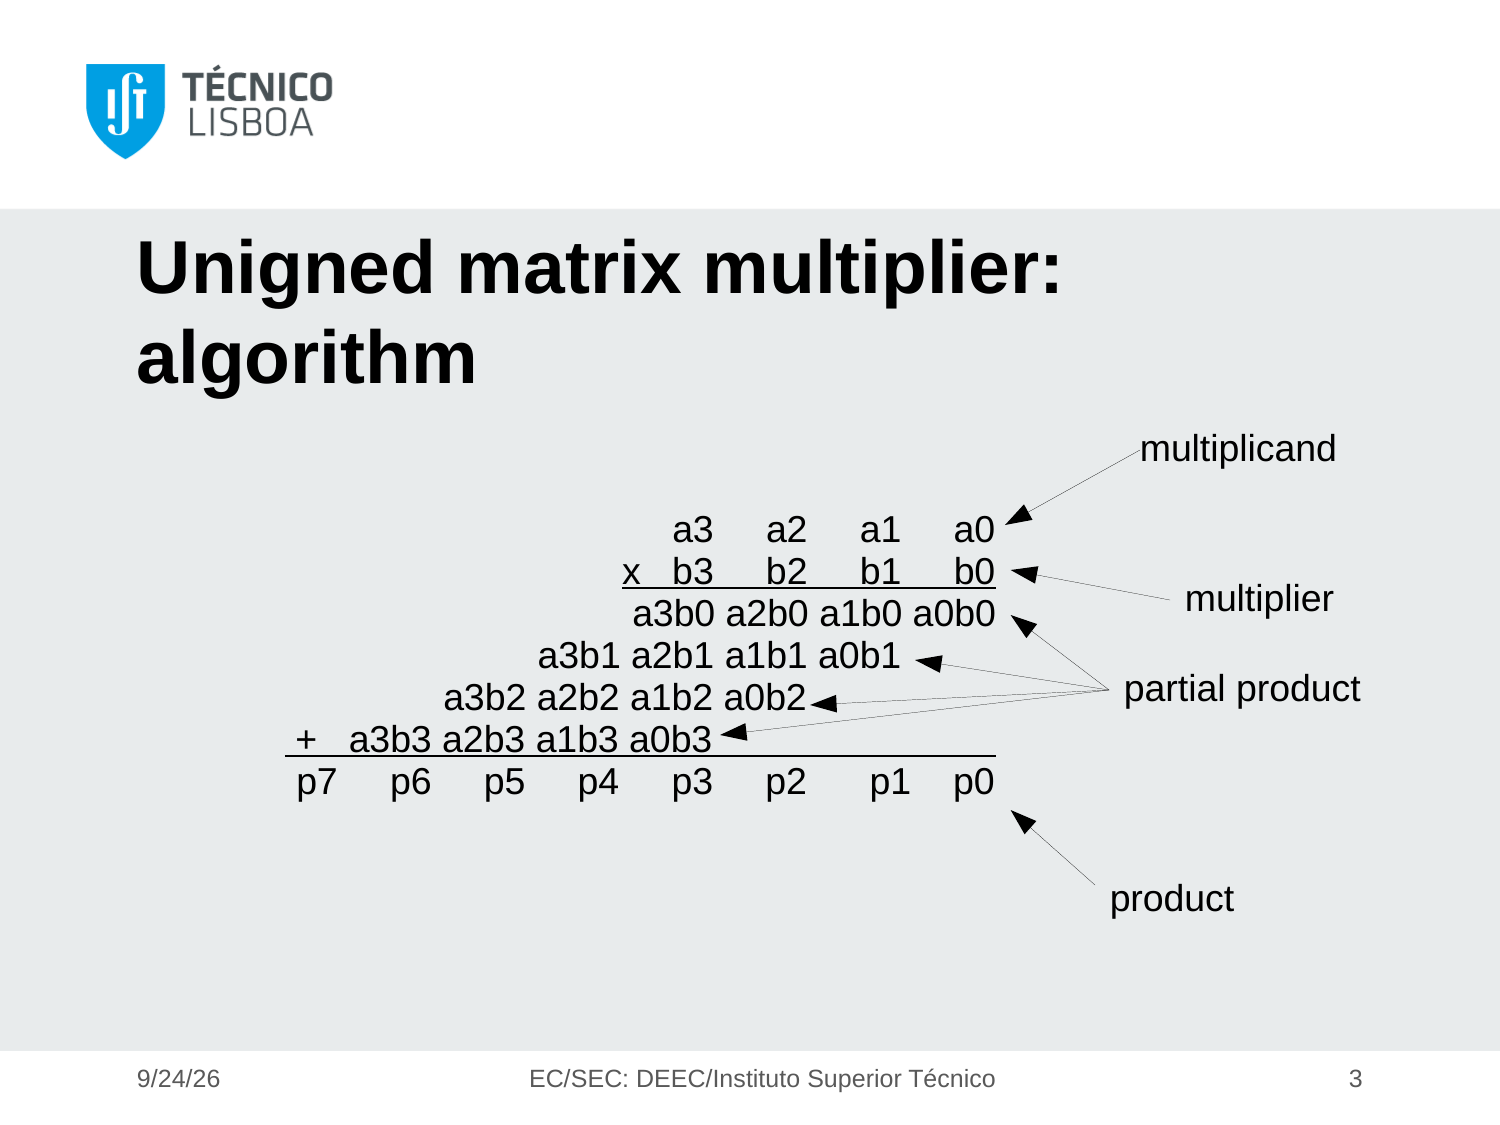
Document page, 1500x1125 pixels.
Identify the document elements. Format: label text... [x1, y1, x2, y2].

text_box product [1095, 869, 1250, 927]
text_box multiplicand [1125, 420, 1352, 477]
text_box partial product [1109, 660, 1376, 717]
text_box multiplier [1170, 570, 1350, 627]
slide_number 11/19/20 [121, 1052, 425, 1103]
slide_number <number> [1077, 1052, 1378, 1103]
title Unigned matrix multiplier: algorithm [121, 237, 1378, 381]
picture [0, 0, 1500, 1125]
text_box a3 a2 a1 a0 x b3 b2 b1 b0 a3b0 a2b0 a1b0 a0b0 a3b1 a2b1 a1b1 a0b1 a3b2 a2b2 a1b2 a0b2 + a3b3 a2b3 a1b3 a0b3 p7 p6 p5 p4 p3 p2 p1 p0 [270, 501, 1011, 811]
footer EC/SEC: DEEC/Instituto Superior Técnico [512, 1052, 1021, 1103]
